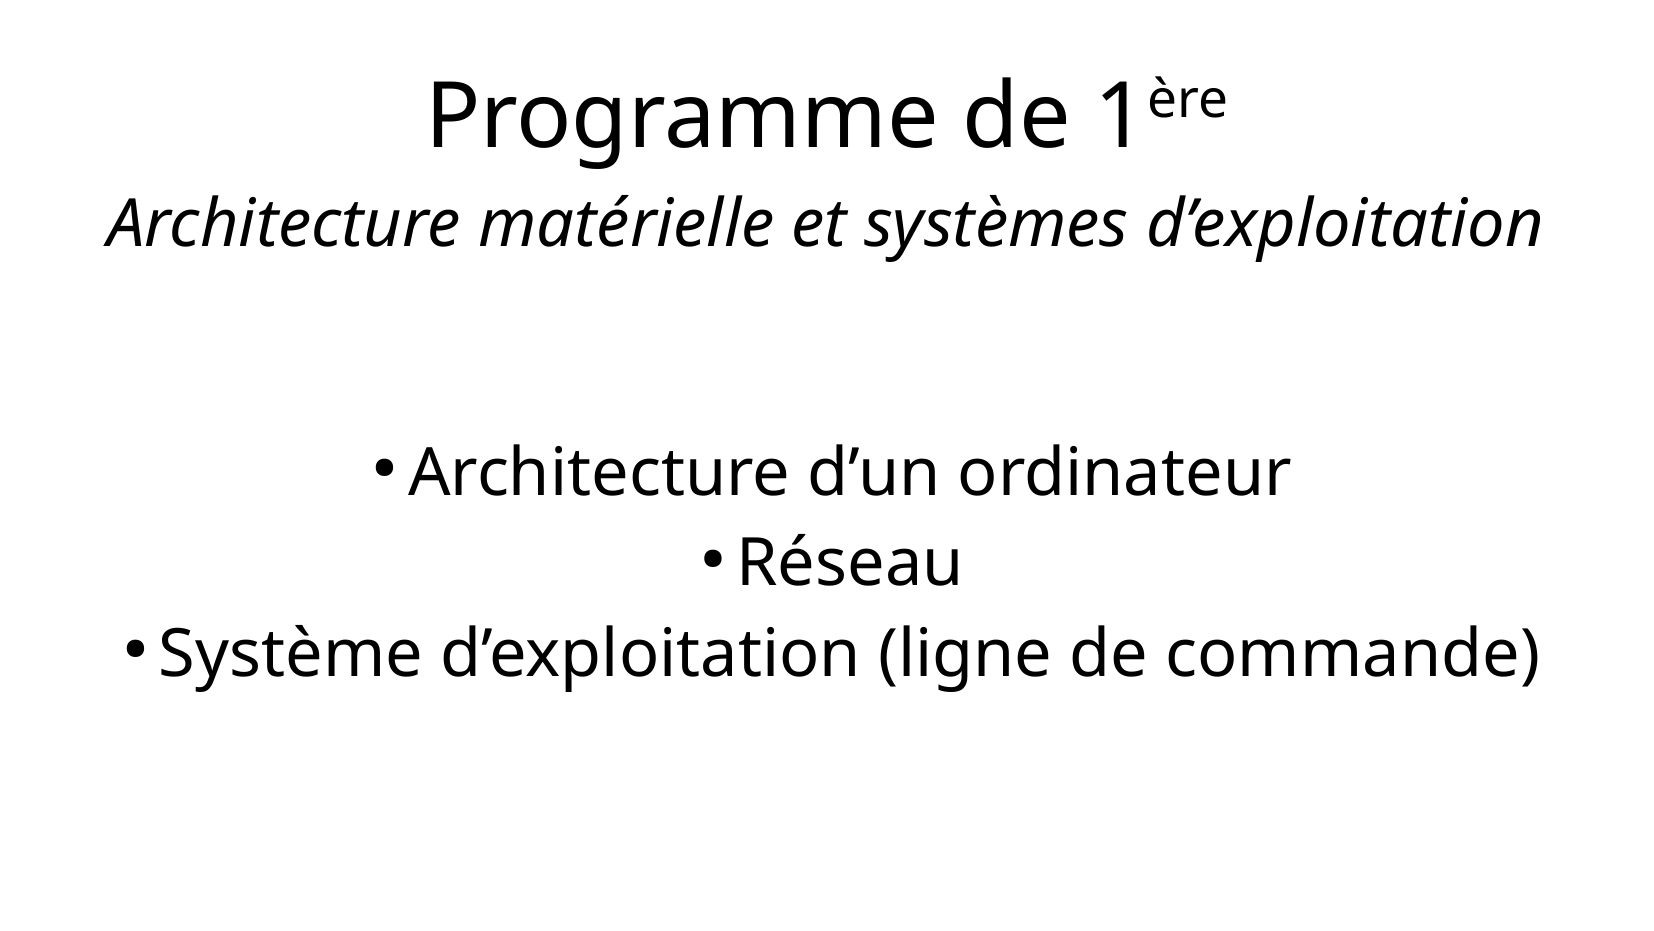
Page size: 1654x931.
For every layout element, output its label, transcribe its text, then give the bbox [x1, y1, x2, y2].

title Programme de 1ère Architecture matérielle et systèmes d’exploitation [82, 49, 1571, 266]
subtitle Architecture d’un ordinateur Réseau Système d’exploitation (ligne de commande) [88, 354, 1577, 857]
